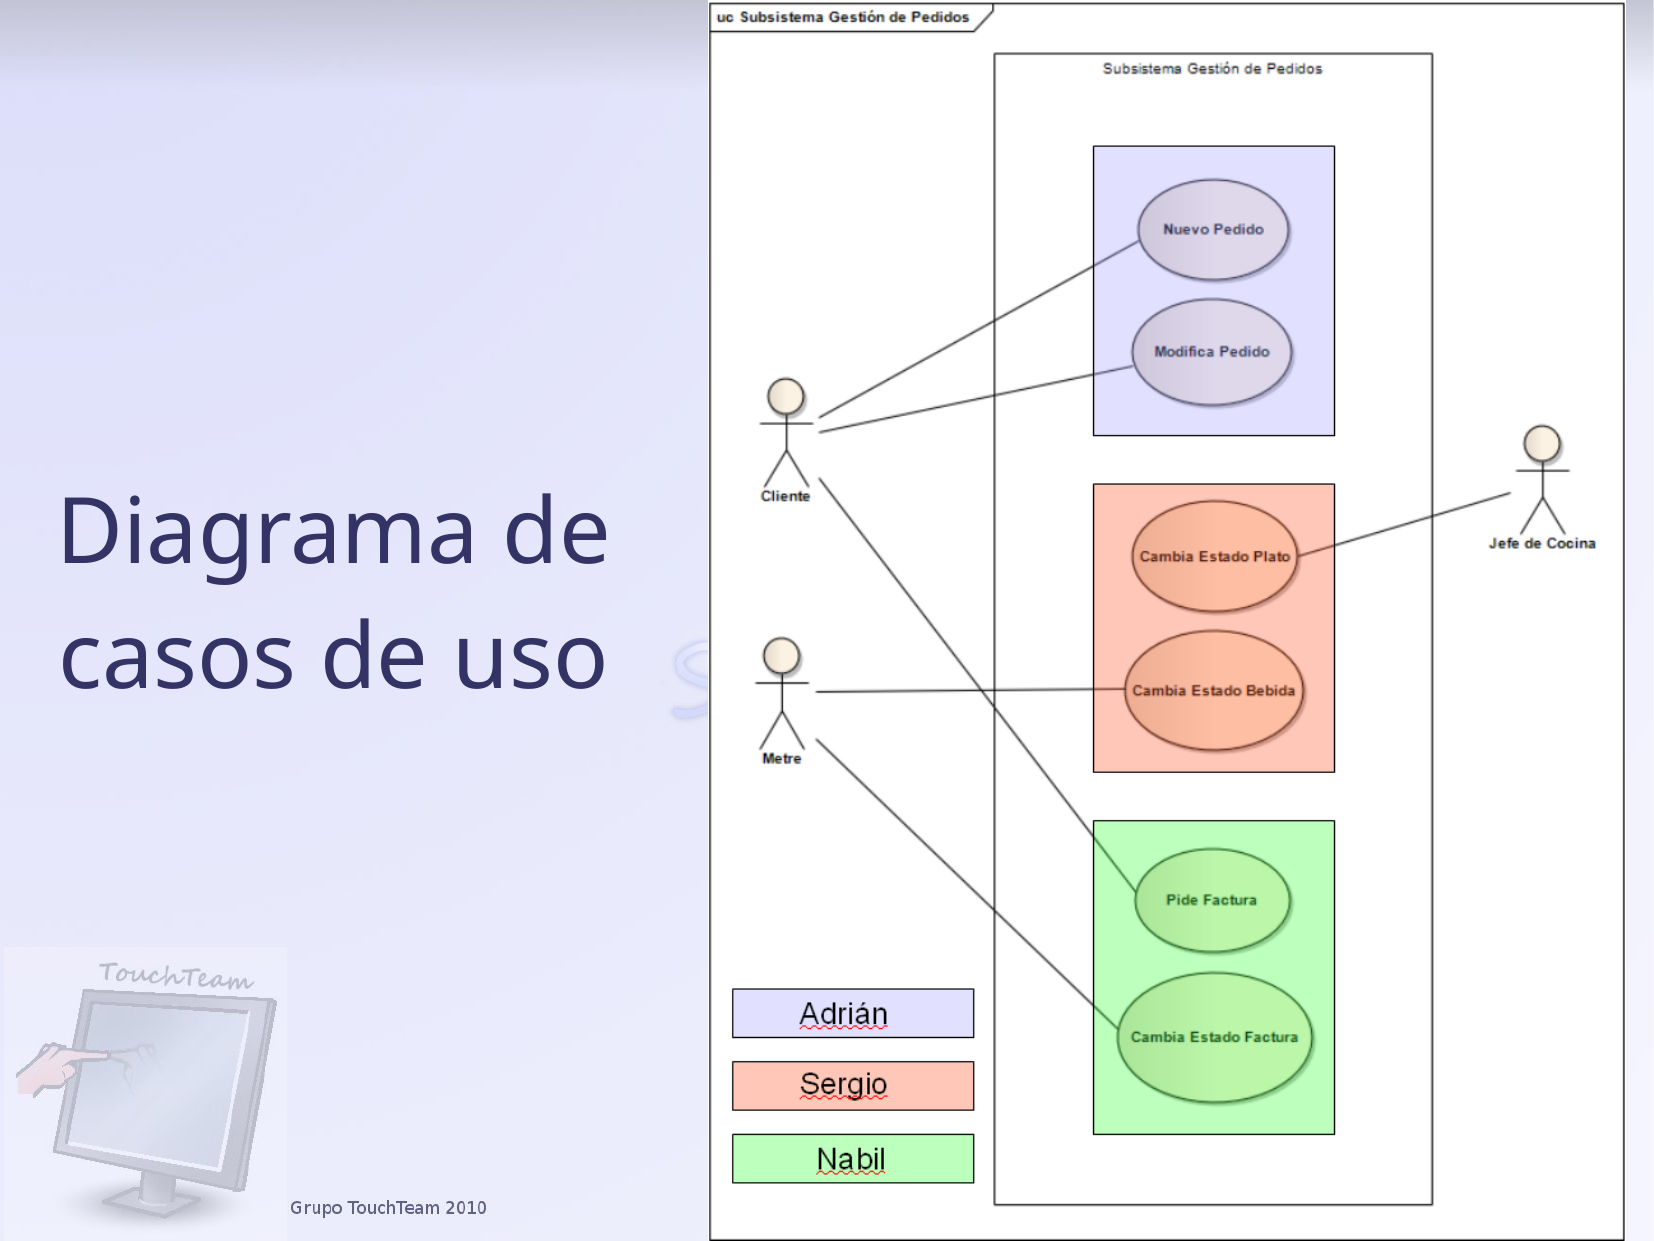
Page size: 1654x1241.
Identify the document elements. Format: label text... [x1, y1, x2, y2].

picture [0, 0, 1654, 1241]
title Diagrama de casos de uso [47, 147, 621, 1034]
